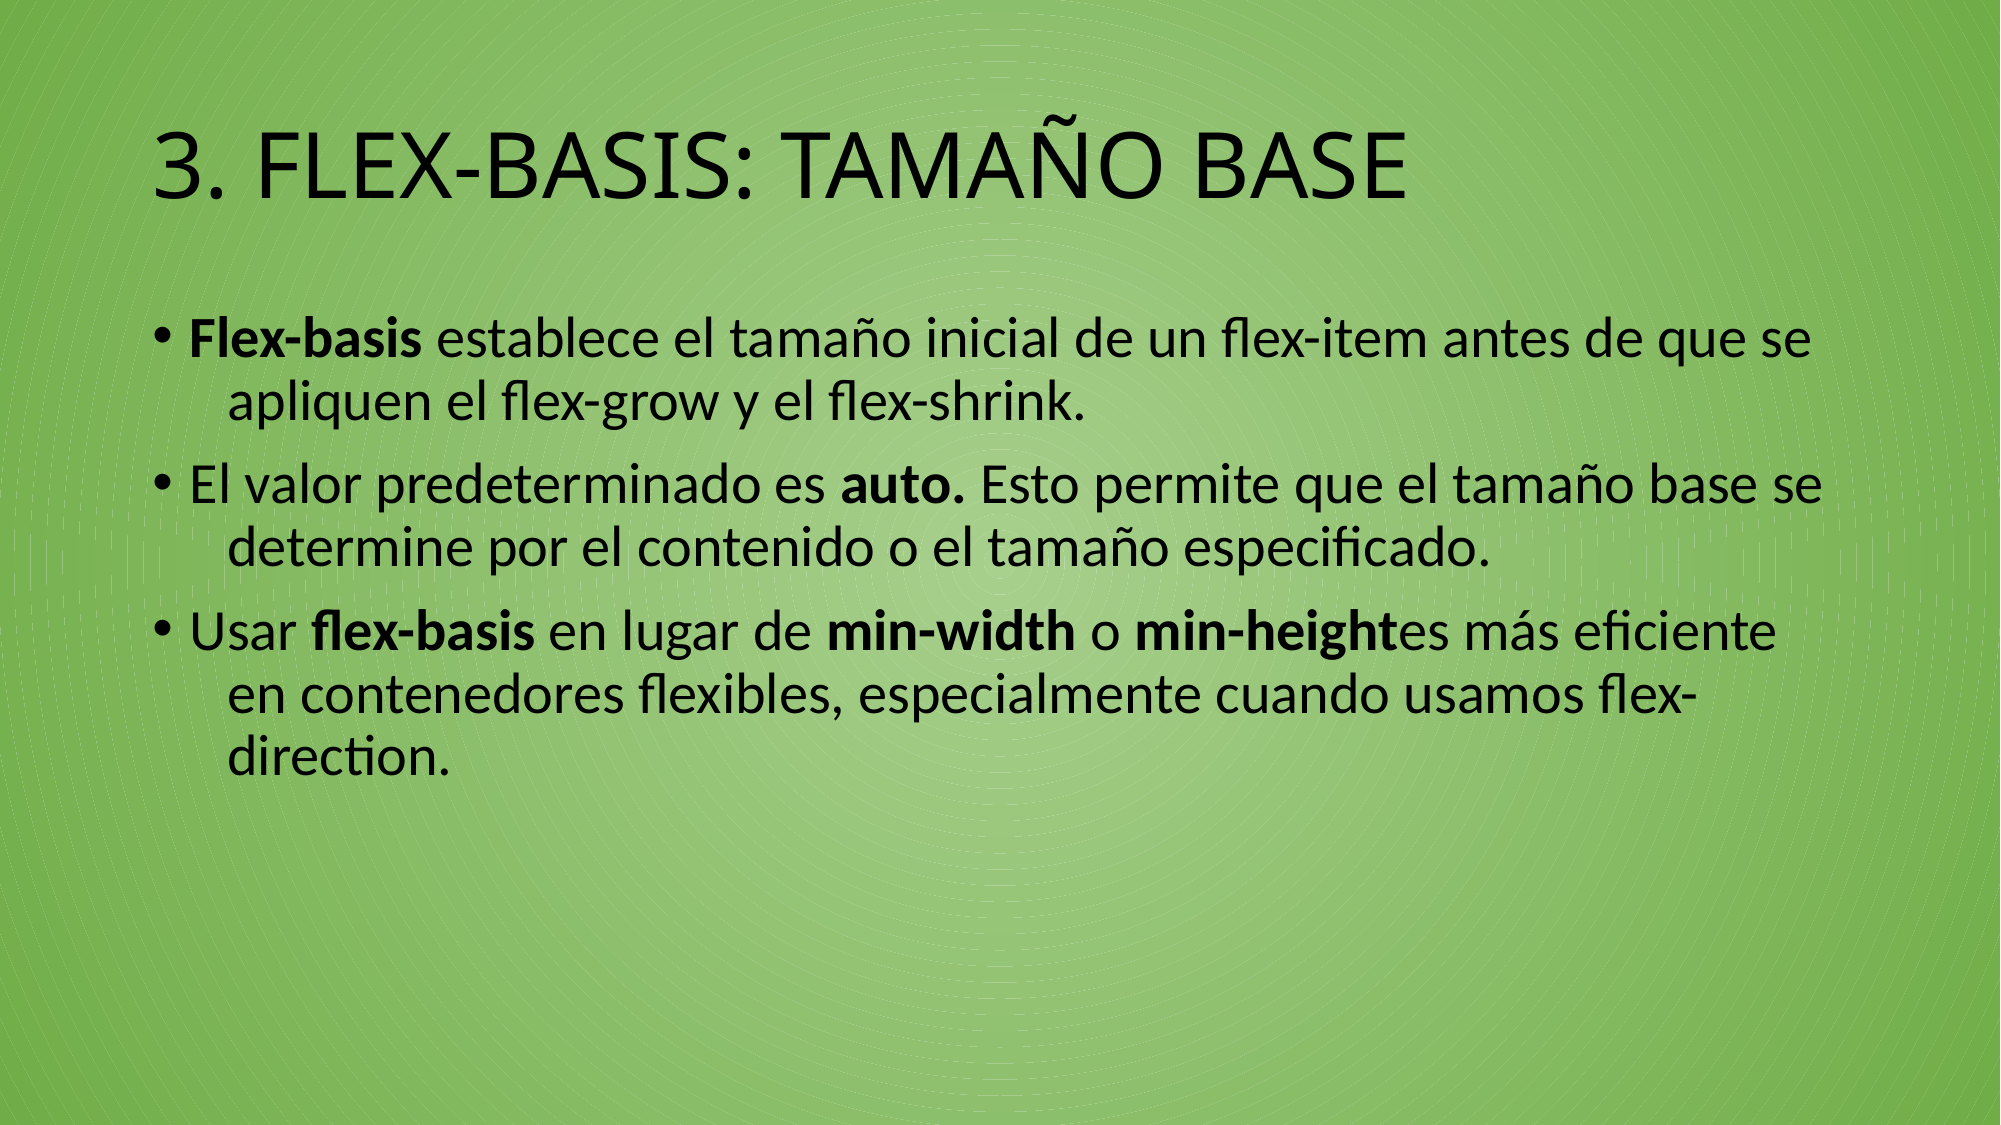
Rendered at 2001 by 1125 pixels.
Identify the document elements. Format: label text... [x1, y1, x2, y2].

list Flex-basis establece el tamaño inicial de un flex-item antes de que se apliquen el flex-grow y el flex-shrink. El valor predeterminado es auto. Esto permite que el tamaño base se determine por el contenido o el tamaño especificado. Usar flex-basis en lugar de min-width o min-heightes más eficiente en contenedores flexibles, especialmente cuando usamos flex-direction. [137, 299, 1863, 1014]
title 3. FLEX-BASIS: TAMAÑO BASE [137, 59, 1863, 278]
